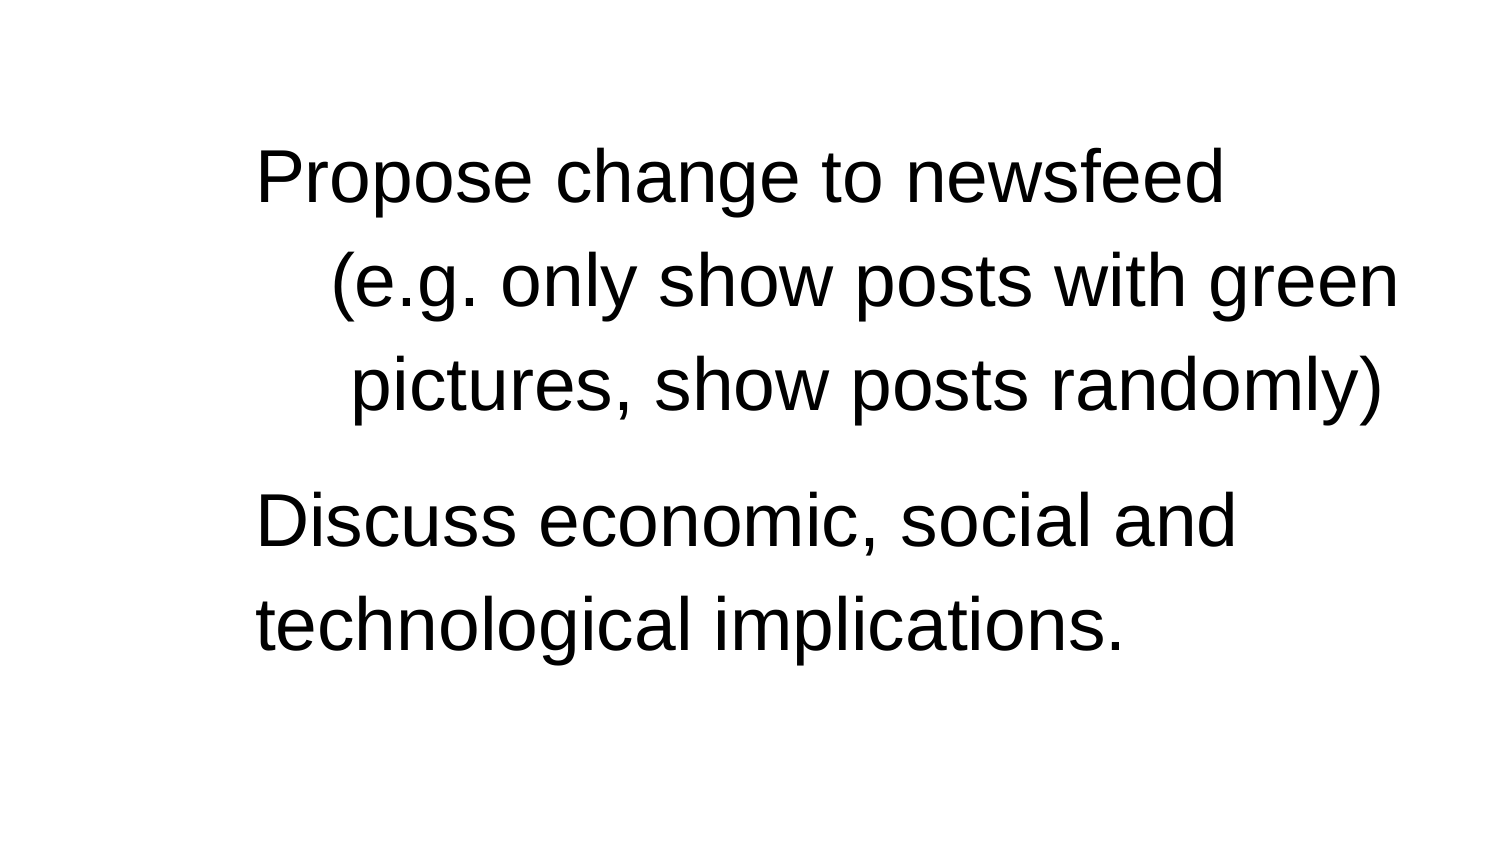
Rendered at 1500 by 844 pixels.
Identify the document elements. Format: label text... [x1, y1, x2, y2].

list Propose change to newsfeed (e.g. only show posts with green pictures, show posts randomly) Discuss economic, social and technological implications. [240, 99, 1449, 750]
